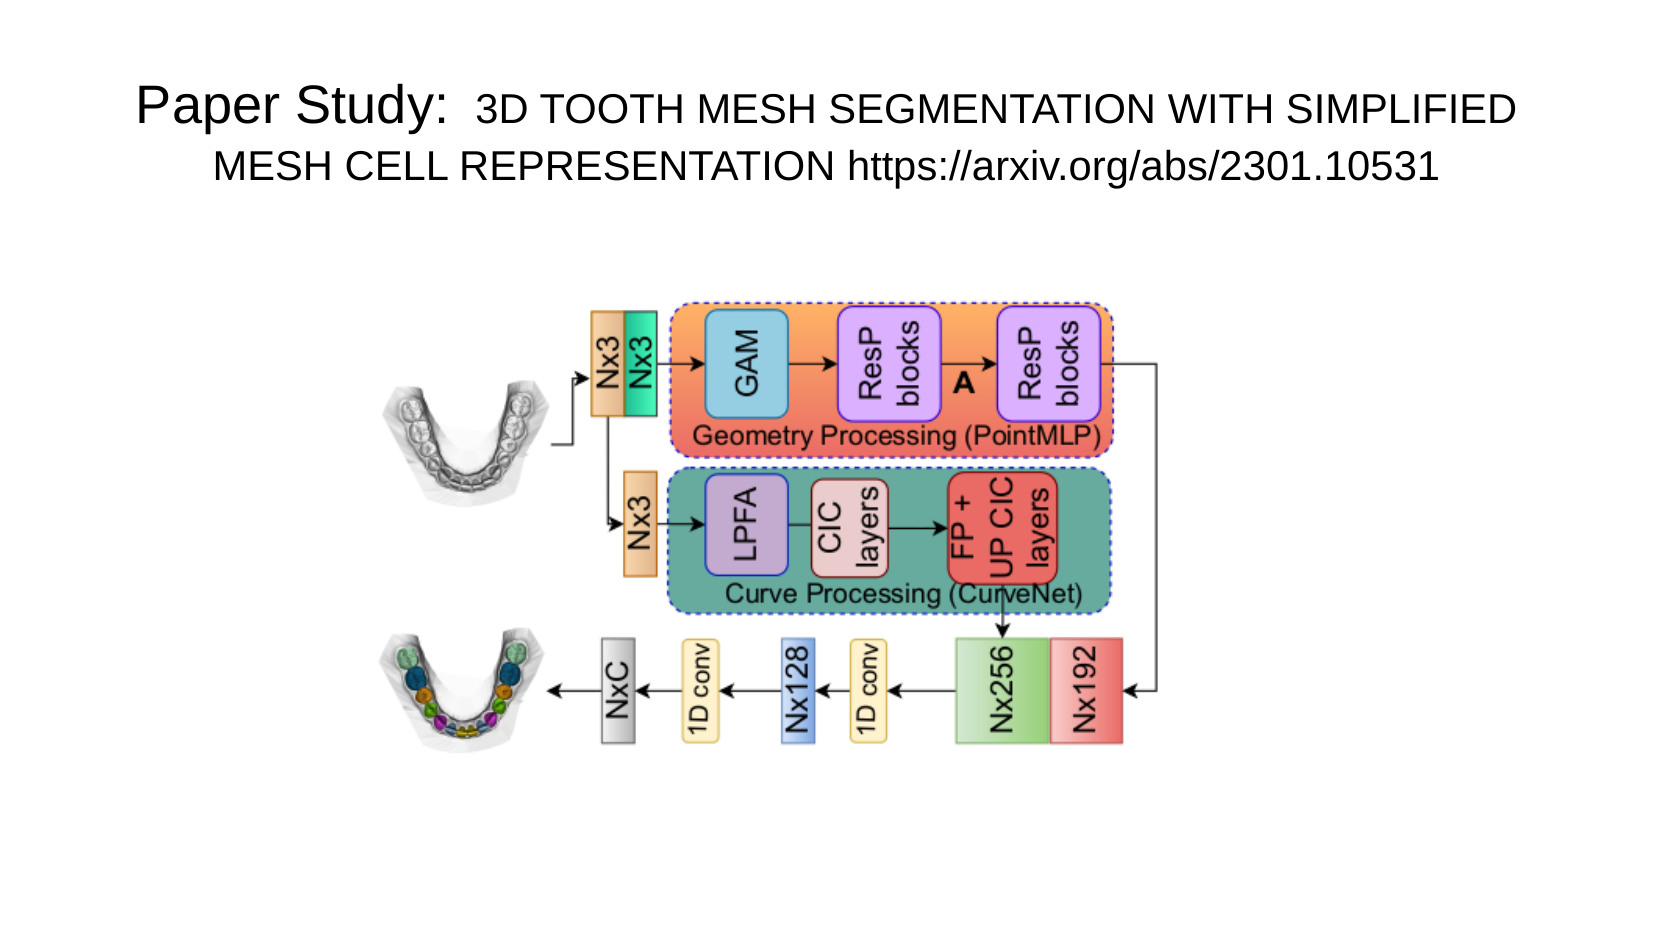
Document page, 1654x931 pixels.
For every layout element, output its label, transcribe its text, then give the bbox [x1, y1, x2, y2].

title Paper Study: 3D TOOTH MESH SEGMENTATION WITH SIMPLIFIED MESH CELL REPRESENTATION https://arxiv.org/abs/2301.10531 [82, 37, 1571, 193]
picture [375, 262, 1222, 772]
